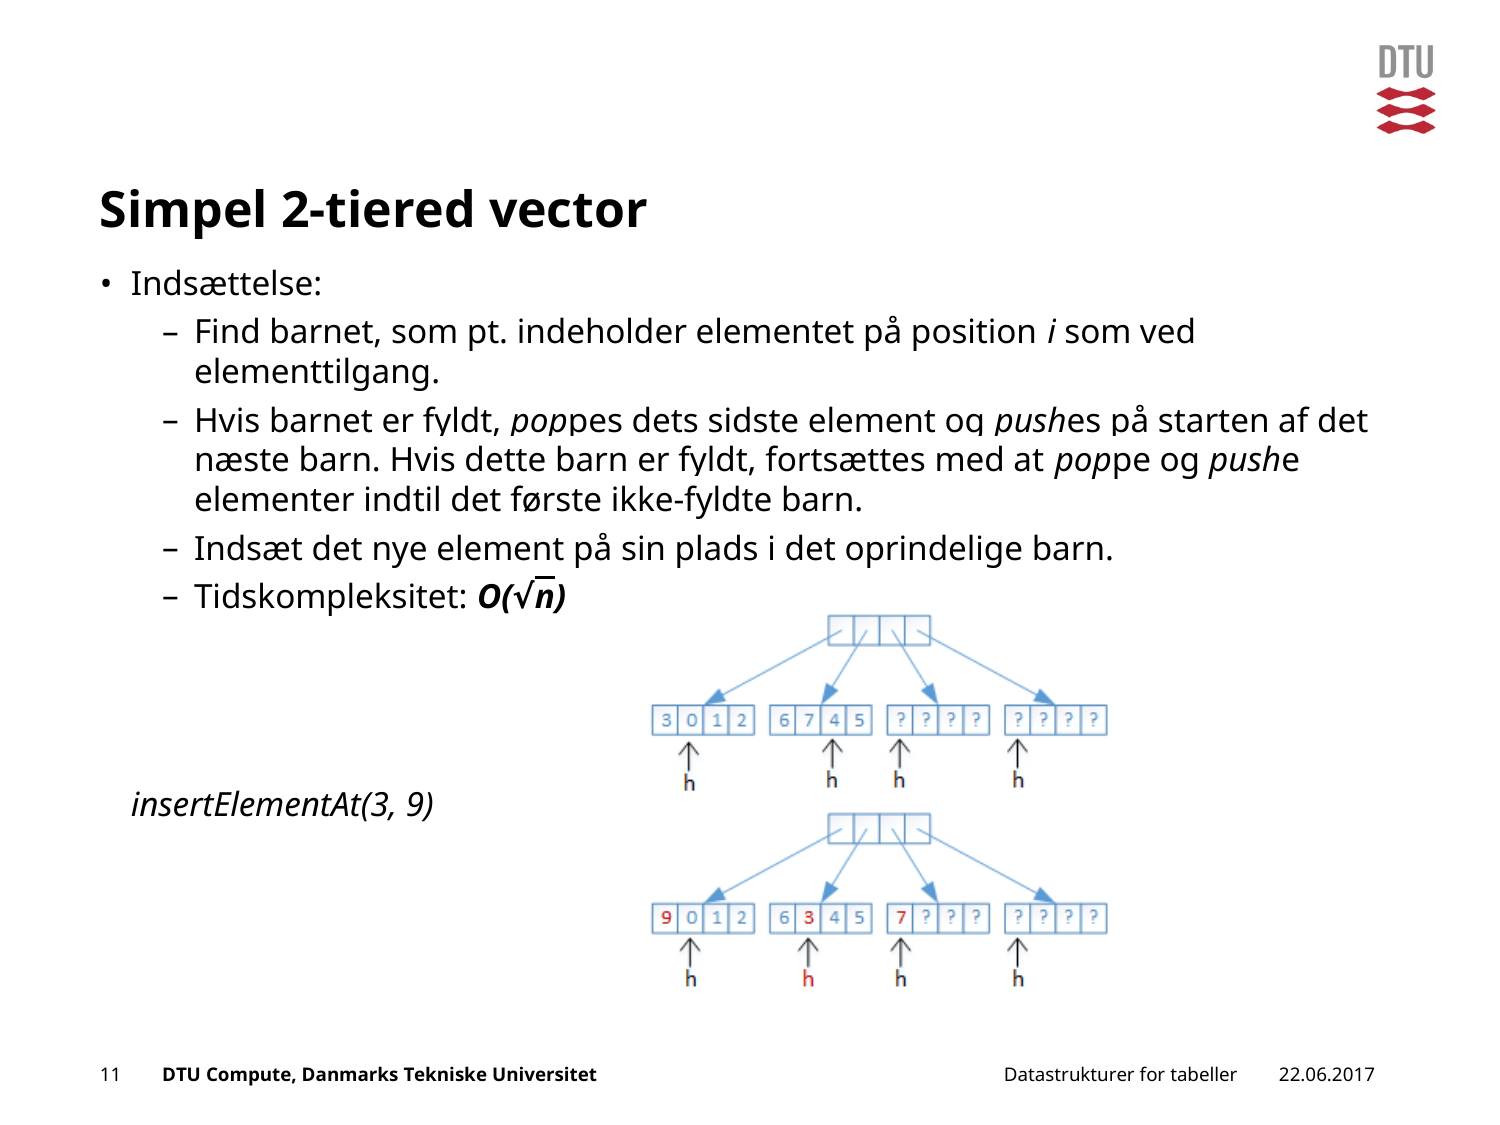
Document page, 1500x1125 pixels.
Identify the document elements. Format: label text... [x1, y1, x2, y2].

list Indsættelse: Find barnet, som pt. indeholder elementet på position i som ved elementtilgang. Hvis barnet er fyldt, poppes dets sidste element og pushes på starten af det næste barn. Hvis dette barn er fyldt, fortsættes med at poppe og pushe elementer indtil det første ikke-fyldte barn. Indsæt det nye element på sin plads i det oprindelige barn. Tidskompleksitet: O(√n) insertElementAt(3, 9) [99, 262, 1375, 1012]
picture [1356, 45, 1436, 134]
picture [649, 614, 1111, 1007]
title Simpel 2-tiered vector [99, 49, 1375, 238]
